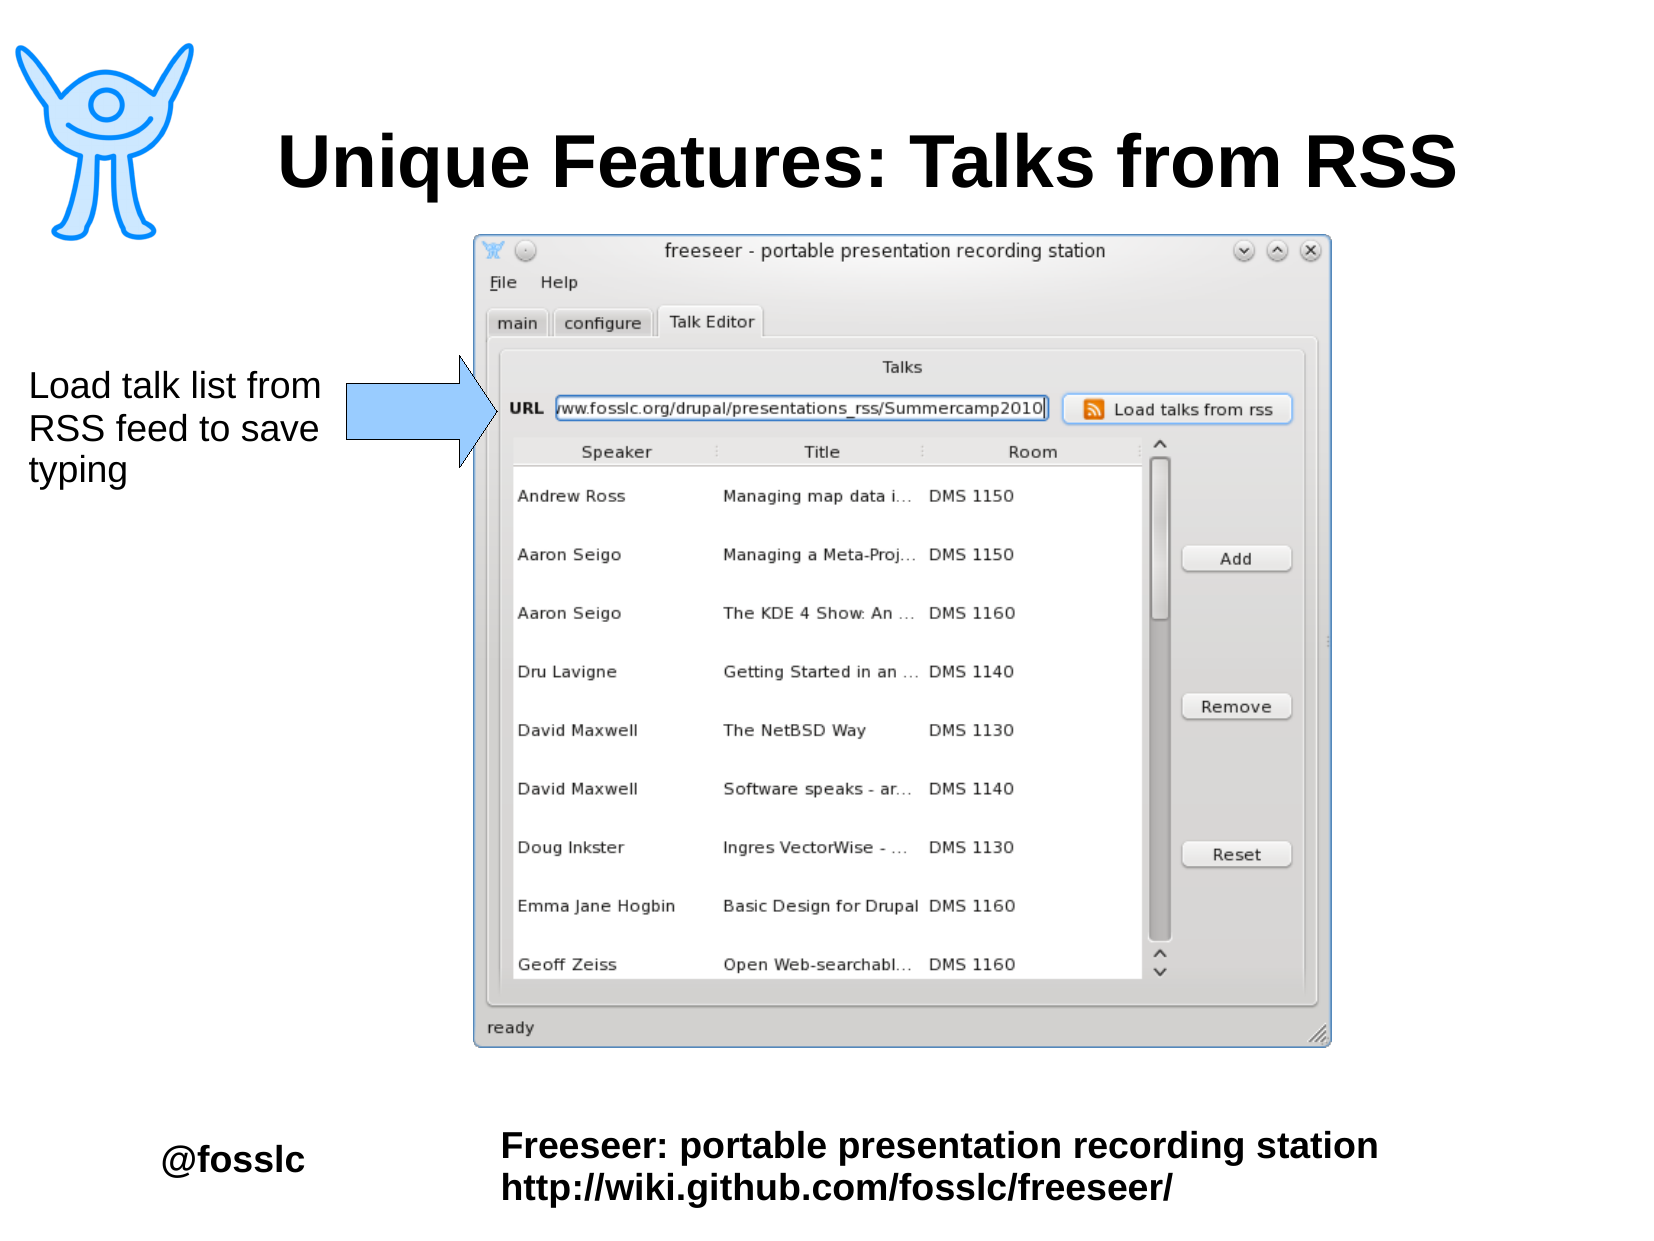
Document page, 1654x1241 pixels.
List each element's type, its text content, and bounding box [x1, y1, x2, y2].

picture [473, 234, 1332, 1049]
text_box [389, 355, 498, 468]
text_box Load talk list from RSS feed to save typing [13, 357, 389, 499]
picture [8, 25, 198, 293]
text_box Unique Features: Talks from RSS [262, 112, 1501, 212]
